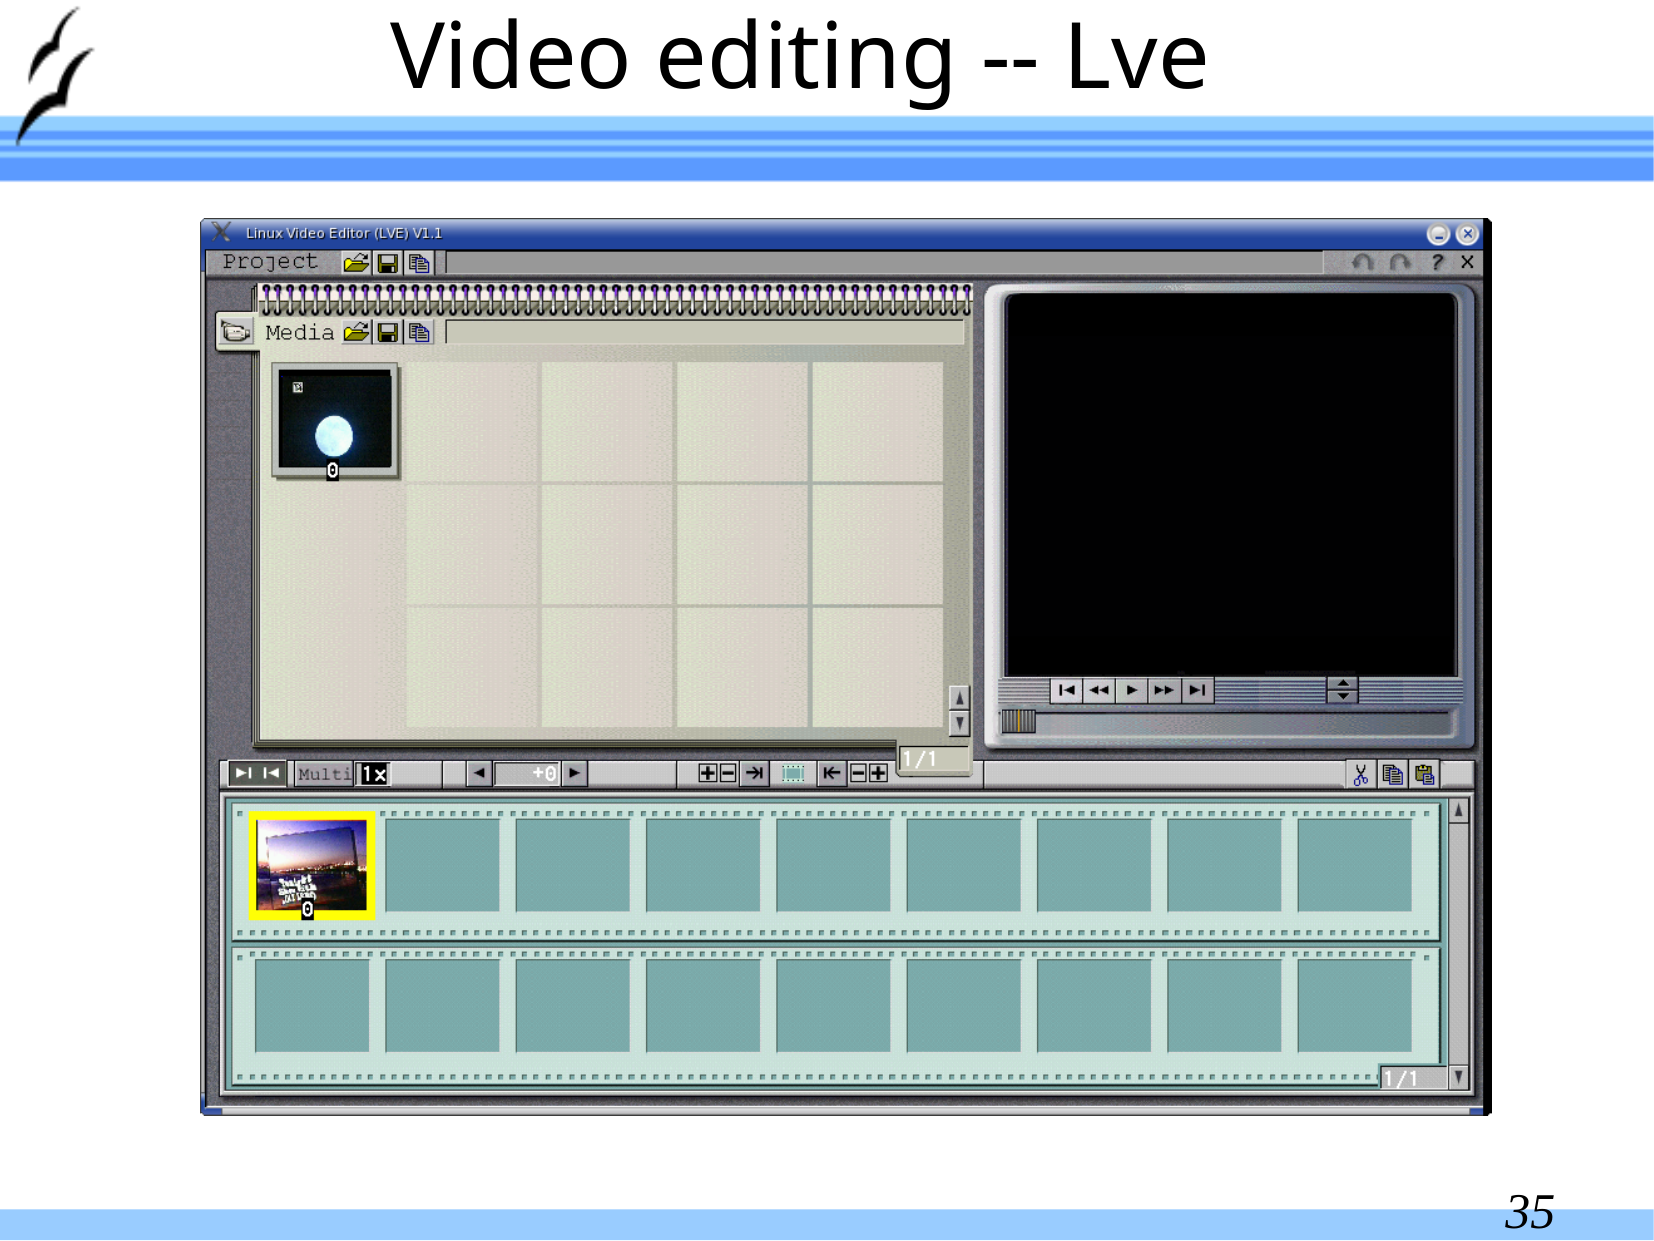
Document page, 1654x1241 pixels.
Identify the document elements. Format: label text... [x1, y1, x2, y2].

title Video editing -- Lve [94, 0, 1507, 121]
picture [200, 218, 1492, 1116]
picture [0, 0, 1654, 188]
